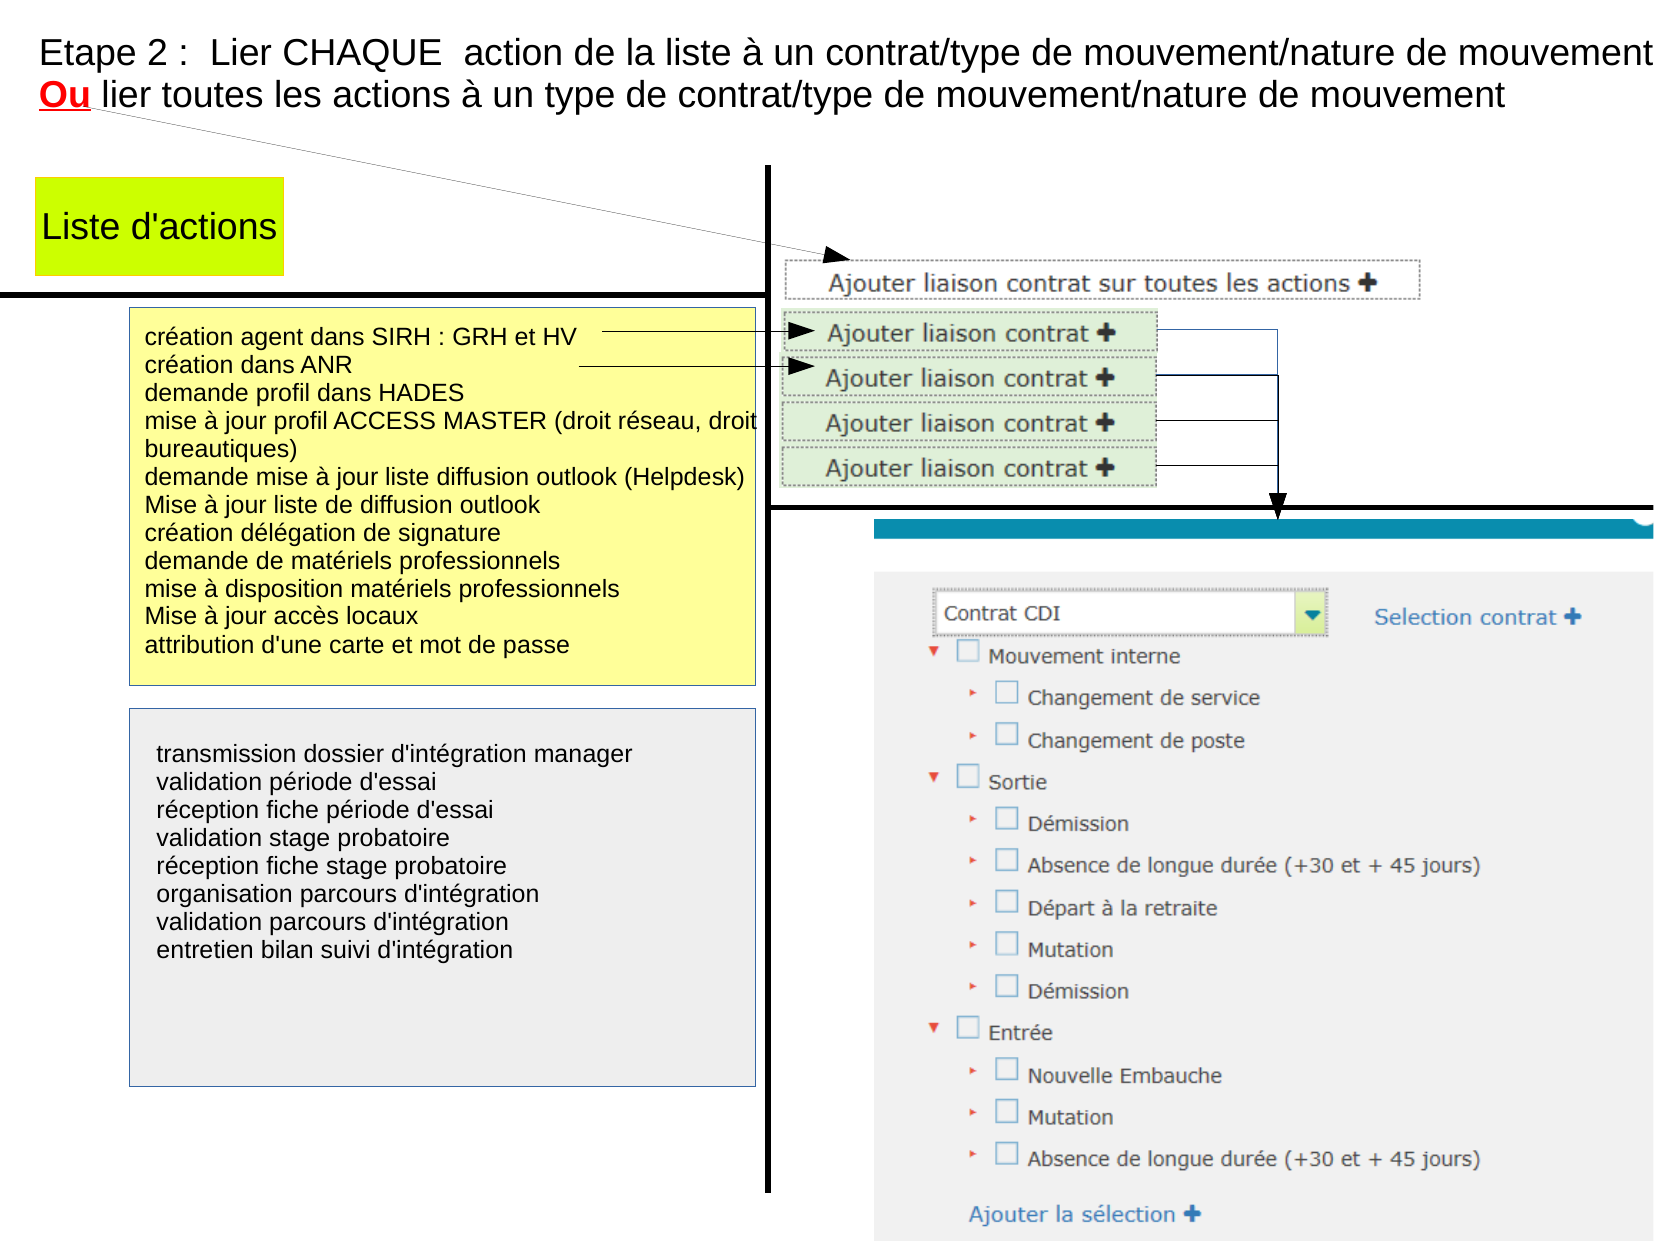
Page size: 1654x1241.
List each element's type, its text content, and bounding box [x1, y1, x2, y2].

text_box Etape 2 : Lier CHAQUE action de la liste à un contrat/type de mouvement/nature de mouvement Ou lier toutes les actions à un type de contrat/type de mouvement/nature de mouvement [24, 23, 1654, 123]
picture [874, 539, 1654, 1241]
text_box [129, 307, 756, 315]
picture [1634, 519, 1654, 526]
text_box Liste d'actions [35, 177, 284, 276]
text_box [129, 666, 756, 686]
text_box création agent dans SIRH : GRH et HV création dans ANR demande profil dans HADES mise à jour profil ACCESS MASTER (droit réseau, droit bureautiques) demande mise à jour liste diffusion outlook (Helpdesk) Mise à jour liste de diffusion outlook création délégation de signature demande de matériels professionnels mise à disposition matériels professionnels Mise à jour accès locaux attribution d'une carte et mot de passe [129, 315, 765, 666]
picture [779, 239, 1463, 489]
text_box [129, 708, 756, 1087]
text_box transmission dossier d'intégration manager validation période d'essai réception fiche période d'essai validation stage probatoire réception fiche stage probatoire organisation parcours d'intégration validation parcours d'intégration entretien bilan suivi d'intégration [141, 732, 650, 1040]
